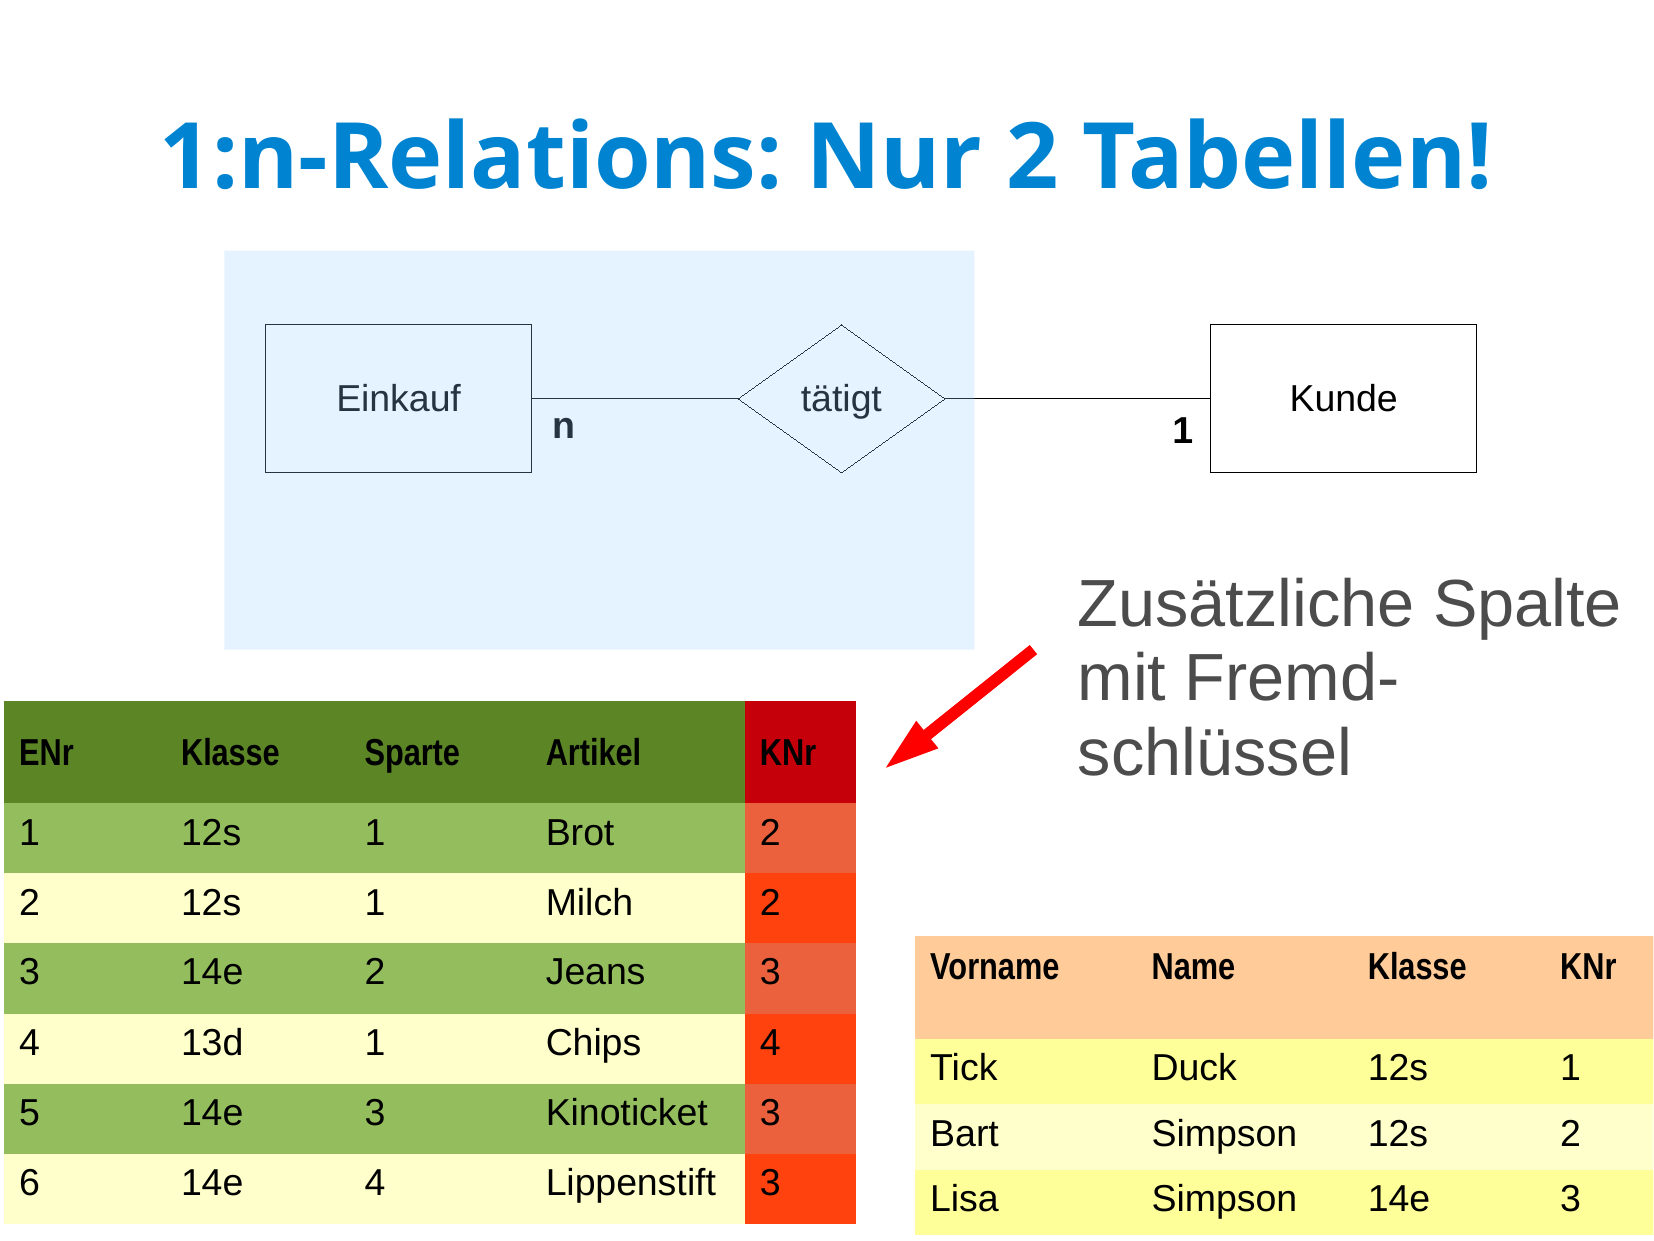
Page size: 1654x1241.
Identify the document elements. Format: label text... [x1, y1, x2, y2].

table_cell 1 [350, 873, 531, 943]
table_header ENr [4, 701, 166, 803]
table_cell 3 [745, 1154, 856, 1224]
table_cell Jeans [531, 943, 745, 1014]
table_cell Lippenstift [531, 1154, 745, 1224]
table_cell 12s [166, 803, 350, 873]
table_cell 2 [4, 873, 166, 943]
table_cell 1 [350, 1014, 531, 1084]
table_header KNr [1545, 936, 1654, 1039]
table_cell Simpson [1137, 1170, 1353, 1235]
text_box [224, 250, 975, 650]
table_cell Lisa [915, 1170, 1137, 1235]
table_header Klasse [166, 701, 350, 803]
table_cell 14e [166, 943, 350, 1014]
table_cell 3 [1545, 1170, 1654, 1235]
table_cell 4 [4, 1014, 166, 1084]
table_header Name [1137, 936, 1353, 1039]
table_cell 1 [4, 803, 166, 873]
table_cell 14e [166, 1154, 350, 1224]
table_cell Brot [531, 803, 745, 873]
text_box Kunde [1210, 324, 1477, 473]
title 1:n-Relations: Nur 2 Tabellen! [29, 56, 1625, 250]
table_cell 3 [350, 1084, 531, 1154]
table_cell 12s [166, 873, 350, 943]
table_cell 1 [350, 803, 531, 873]
table_cell Duck [1137, 1039, 1353, 1104]
table_cell Milch [531, 873, 745, 943]
table_cell 14e [166, 1084, 350, 1154]
table_cell 4 [350, 1154, 531, 1224]
table_cell 1 [1545, 1039, 1654, 1104]
table_cell 2 [745, 803, 856, 873]
table_cell 4 [745, 1014, 856, 1084]
table_header Artikel [531, 701, 745, 803]
table_cell 3 [745, 1084, 856, 1154]
table_cell 3 [745, 943, 856, 1014]
text_box 1 [1157, 402, 1247, 462]
table_cell Chips [531, 1014, 745, 1084]
table_cell 3 [4, 943, 166, 1014]
table_cell Simpson [1137, 1104, 1353, 1170]
table_cell Tick [915, 1039, 1137, 1104]
table_cell Kinoticket [531, 1084, 745, 1154]
table_cell 14e [1353, 1170, 1545, 1235]
text_box Zusätzliche Spalte mit Fremd- schlüssel [1062, 558, 1654, 798]
table_cell 13d [166, 1014, 350, 1084]
table_cell 2 [745, 873, 856, 943]
table_header KNr [745, 701, 856, 803]
table_cell 5 [4, 1084, 166, 1154]
table_cell 6 [4, 1154, 166, 1224]
table_cell 12s [1353, 1104, 1545, 1170]
table_cell 2 [350, 943, 531, 1014]
table_header Sparte [350, 701, 531, 803]
table_header Vorname [915, 936, 1137, 1039]
table_cell 2 [1545, 1104, 1654, 1170]
table_cell Bart [915, 1104, 1137, 1170]
table_cell 12s [1353, 1039, 1545, 1104]
table_header Klasse [1353, 936, 1545, 1039]
